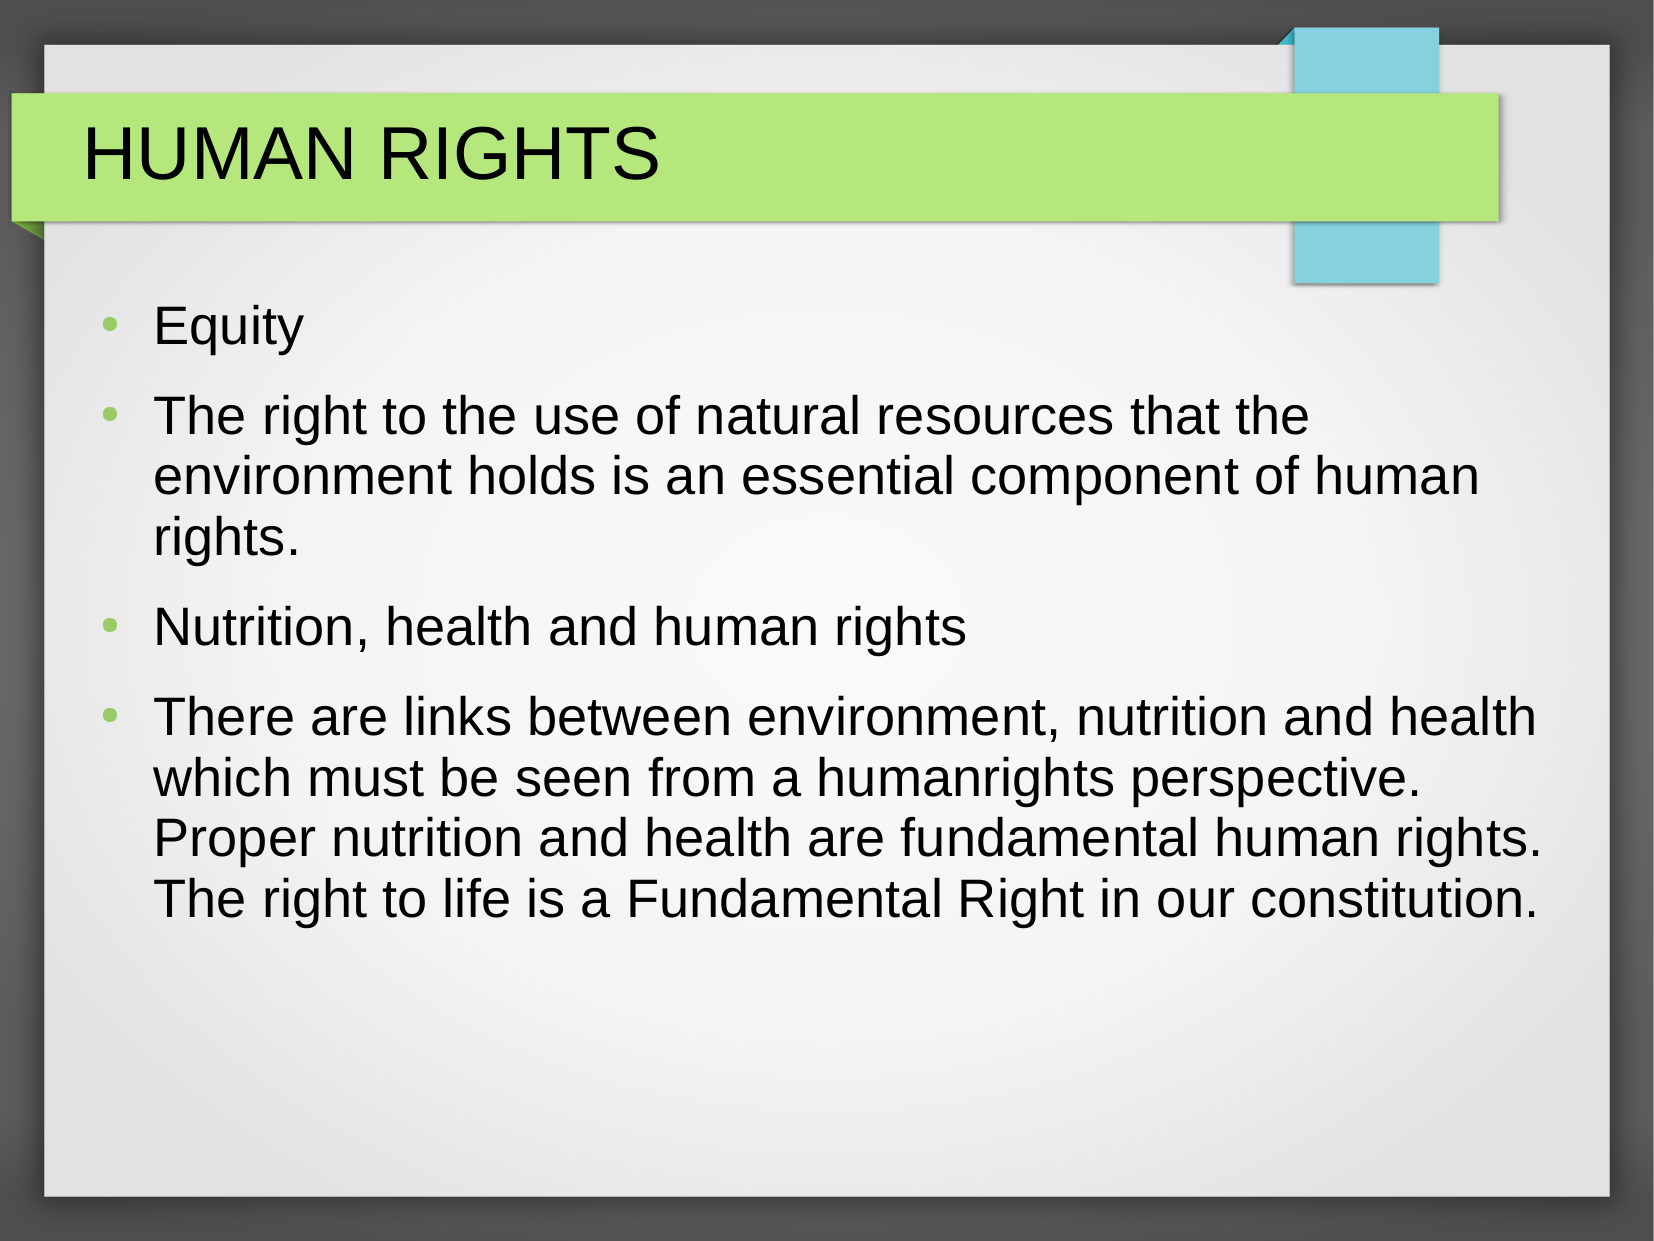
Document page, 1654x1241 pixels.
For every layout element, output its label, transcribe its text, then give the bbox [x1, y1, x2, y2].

picture [0, 0, 1654, 1241]
list Equity The right to the use of natural resources that the environment holds is an essential component of human rights. Nutrition, health and human rights There are links between environment, nutrition and health which must be seen from a humanrights perspective. Proper nutrition and health are fundamental human rights. The right to life is a Fundamental Right in our constitution. [82, 295, 1571, 1015]
title HUMAN RIGHTS [82, 94, 1264, 213]
